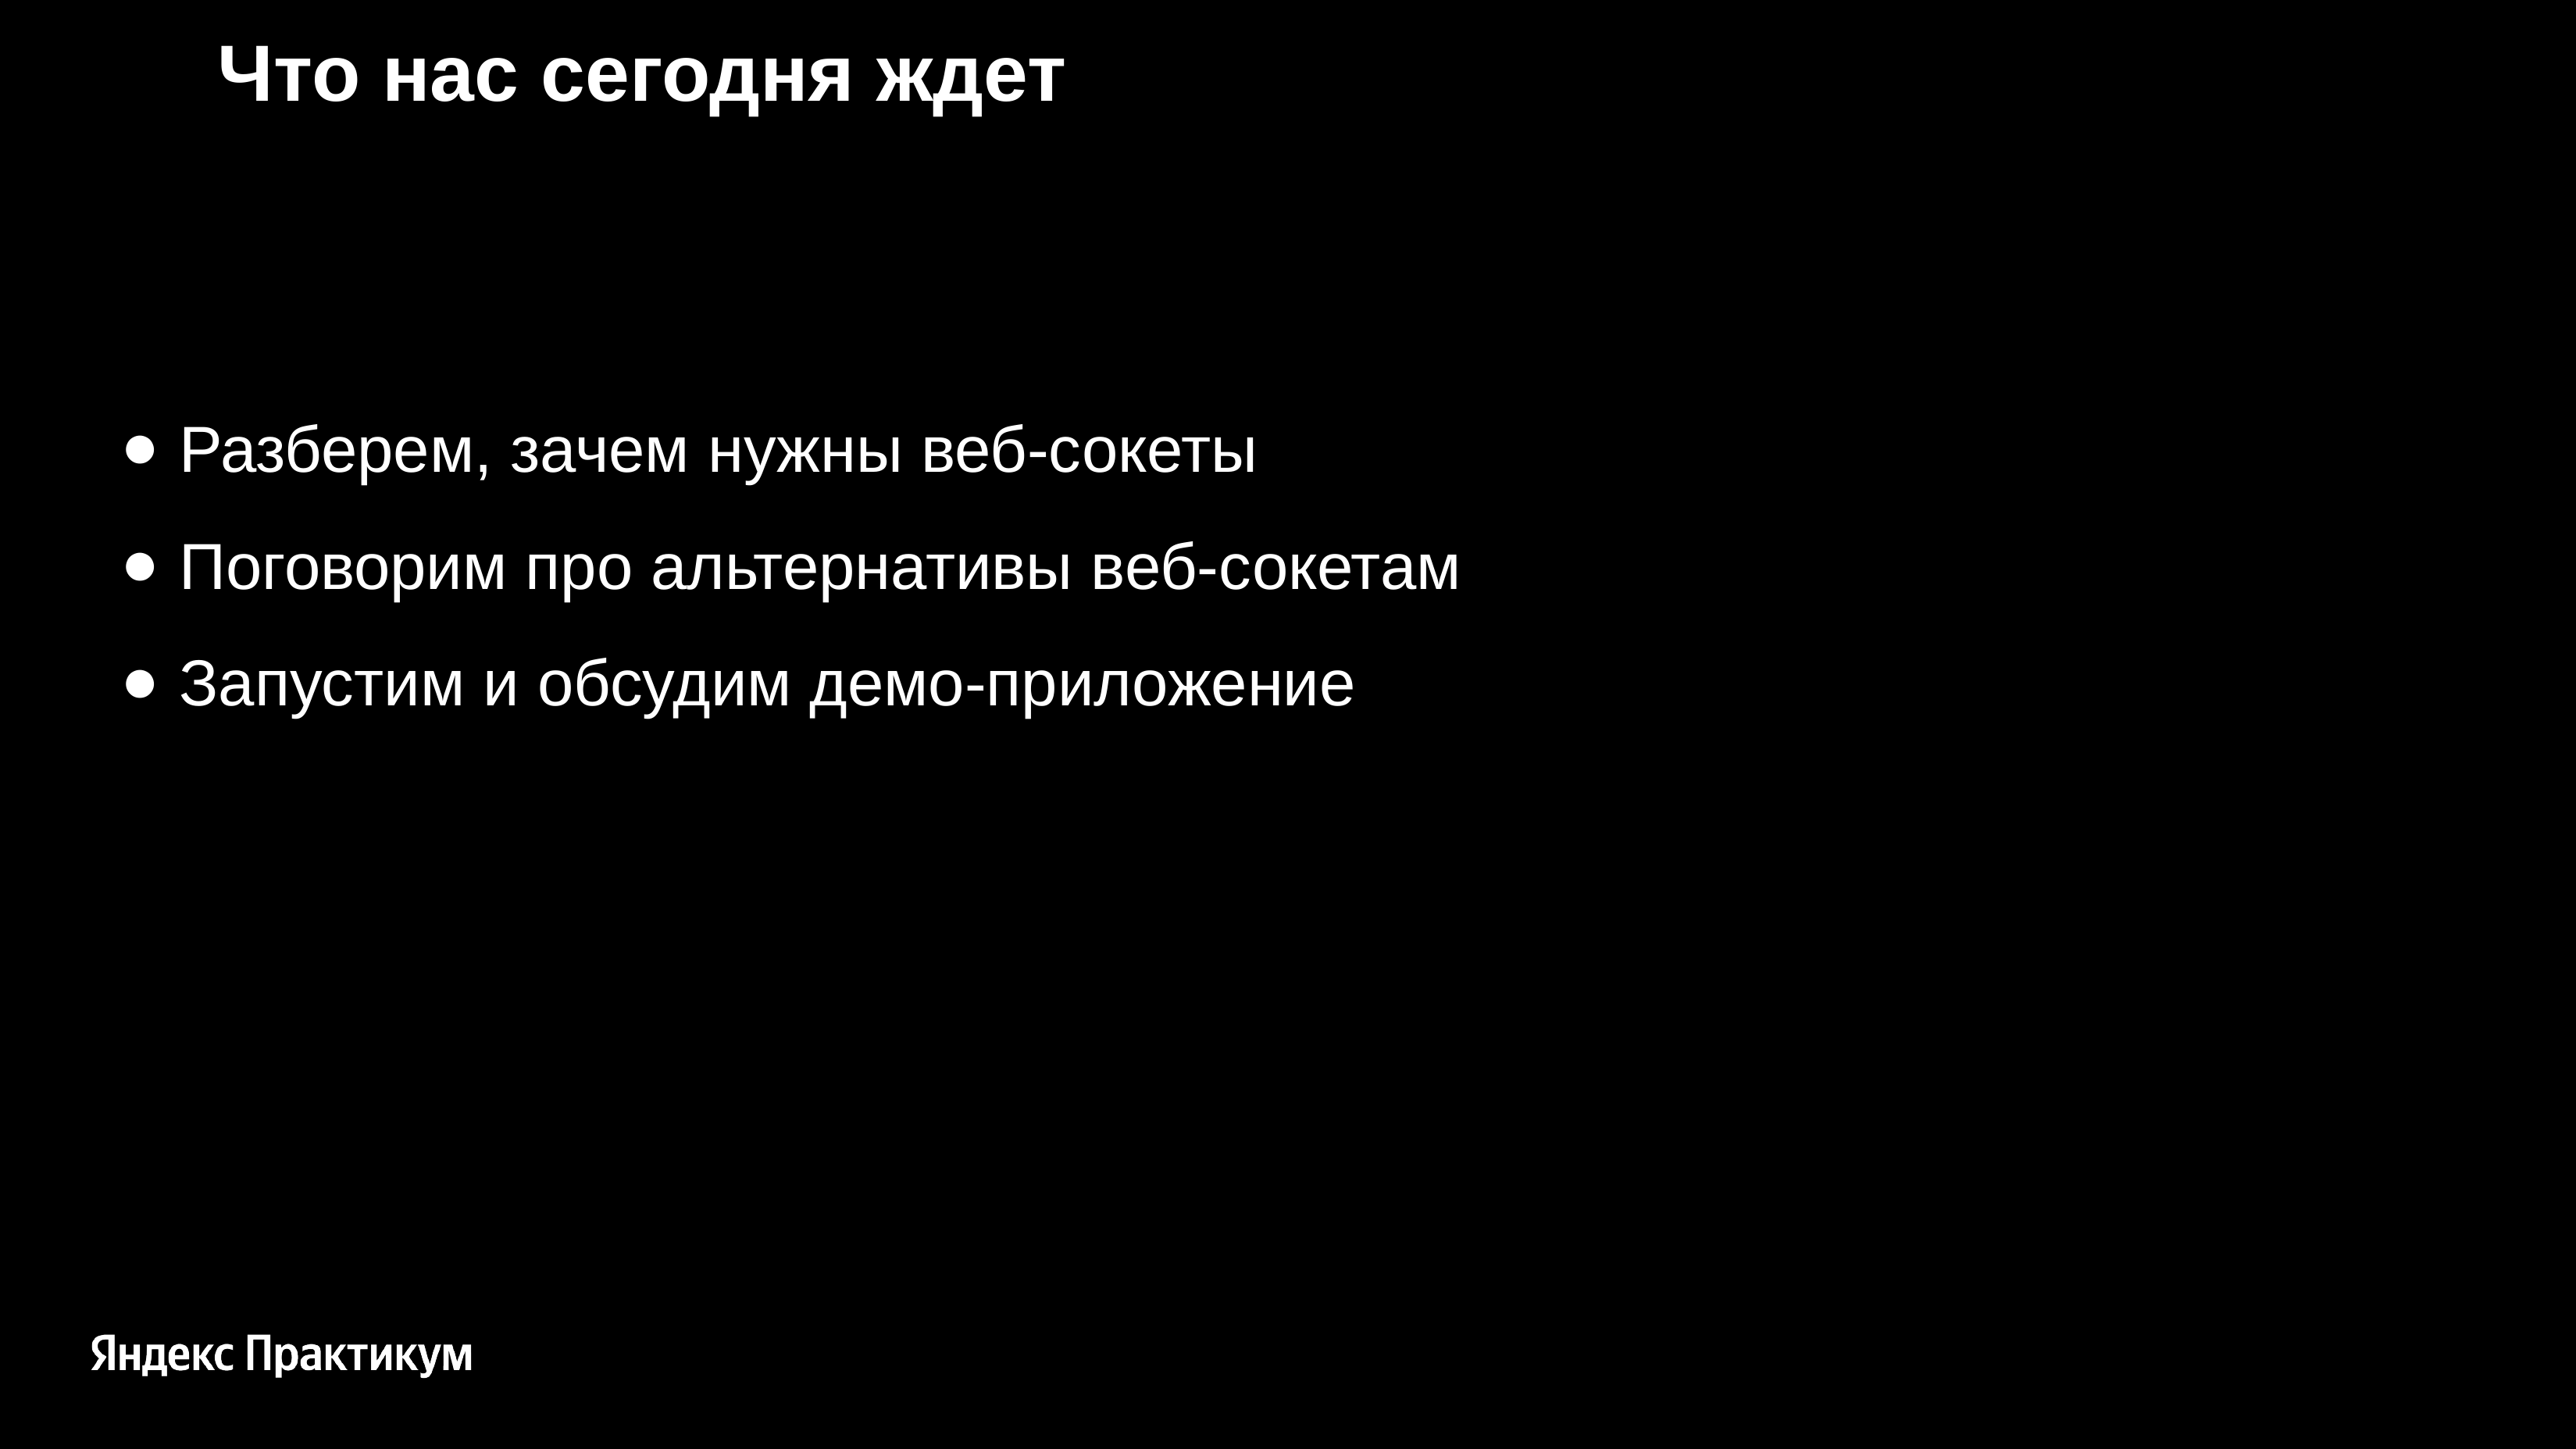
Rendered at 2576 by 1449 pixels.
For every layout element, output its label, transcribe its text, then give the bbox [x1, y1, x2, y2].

text_box Разберем, зачем нужны веб-сокеты Поговорим про альтернативы веб-сокетам Запустим и обсудим демо-приложение [109, 355, 2458, 731]
picture [88, 1326, 474, 1380]
title Что нас сегодня ждет [217, 21, 2349, 120]
